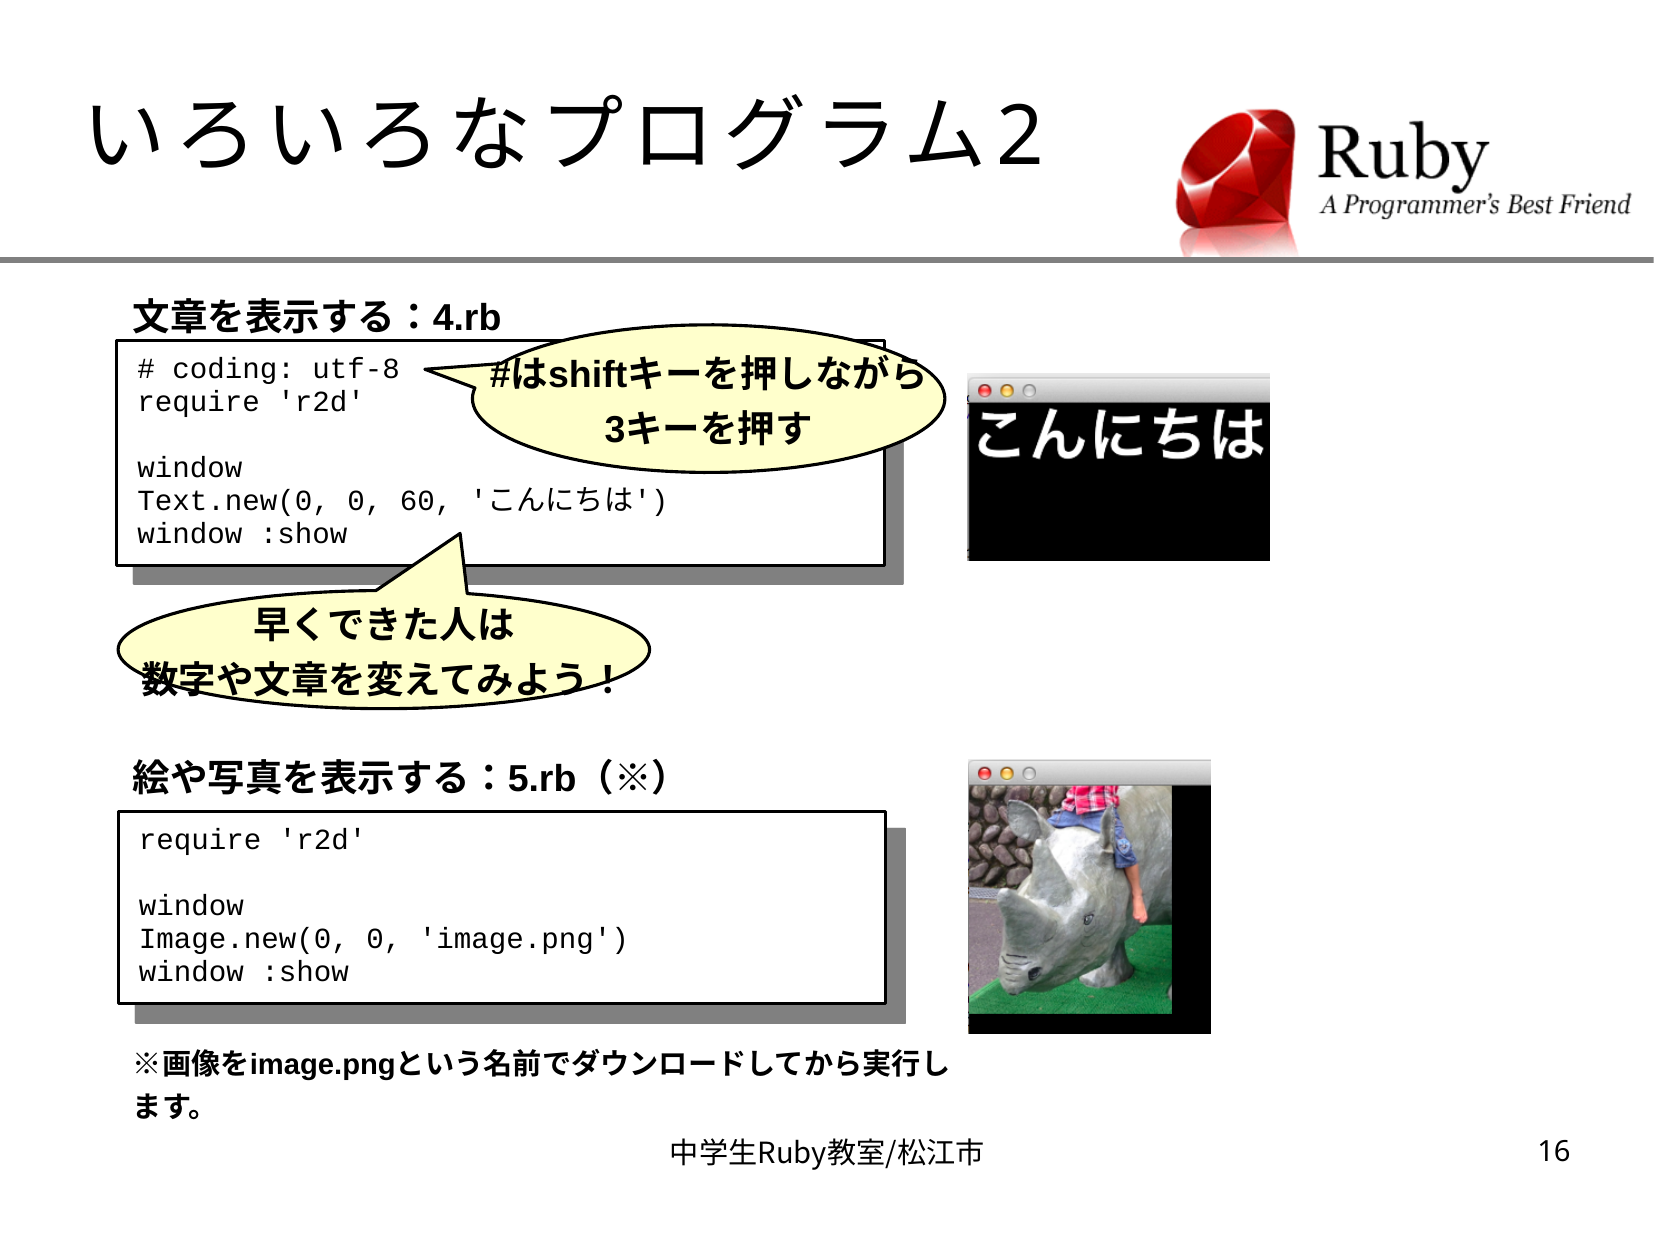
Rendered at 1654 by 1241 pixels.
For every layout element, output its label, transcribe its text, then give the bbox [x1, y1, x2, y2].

picture [968, 759, 1211, 1034]
text_box # coding: utf-8 require 'r2d' window Text.new(0, 0, 60, 'こんにちは') window :show [116, 340, 885, 566]
text_box require 'r2d' window Image.new(0, 0, 'image.png') window :show [118, 811, 886, 1004]
text_box 絵や写真を表示する：5.rb（※） [118, 740, 739, 798]
text_box 早くできた人は 数字や文章を変えてみよう！ [118, 533, 650, 709]
text_box ※画像をimage.pngという名前でダウンロードしてから実行します。 [118, 1033, 975, 1082]
title いろいろなプログラム2 [82, 49, 1152, 207]
picture [1160, 82, 1654, 257]
text_box 文章を表示する：4.rb [118, 279, 751, 337]
picture [967, 373, 1270, 562]
text_box #はshiftキーを押しながら 3キーを押す [424, 324, 945, 473]
